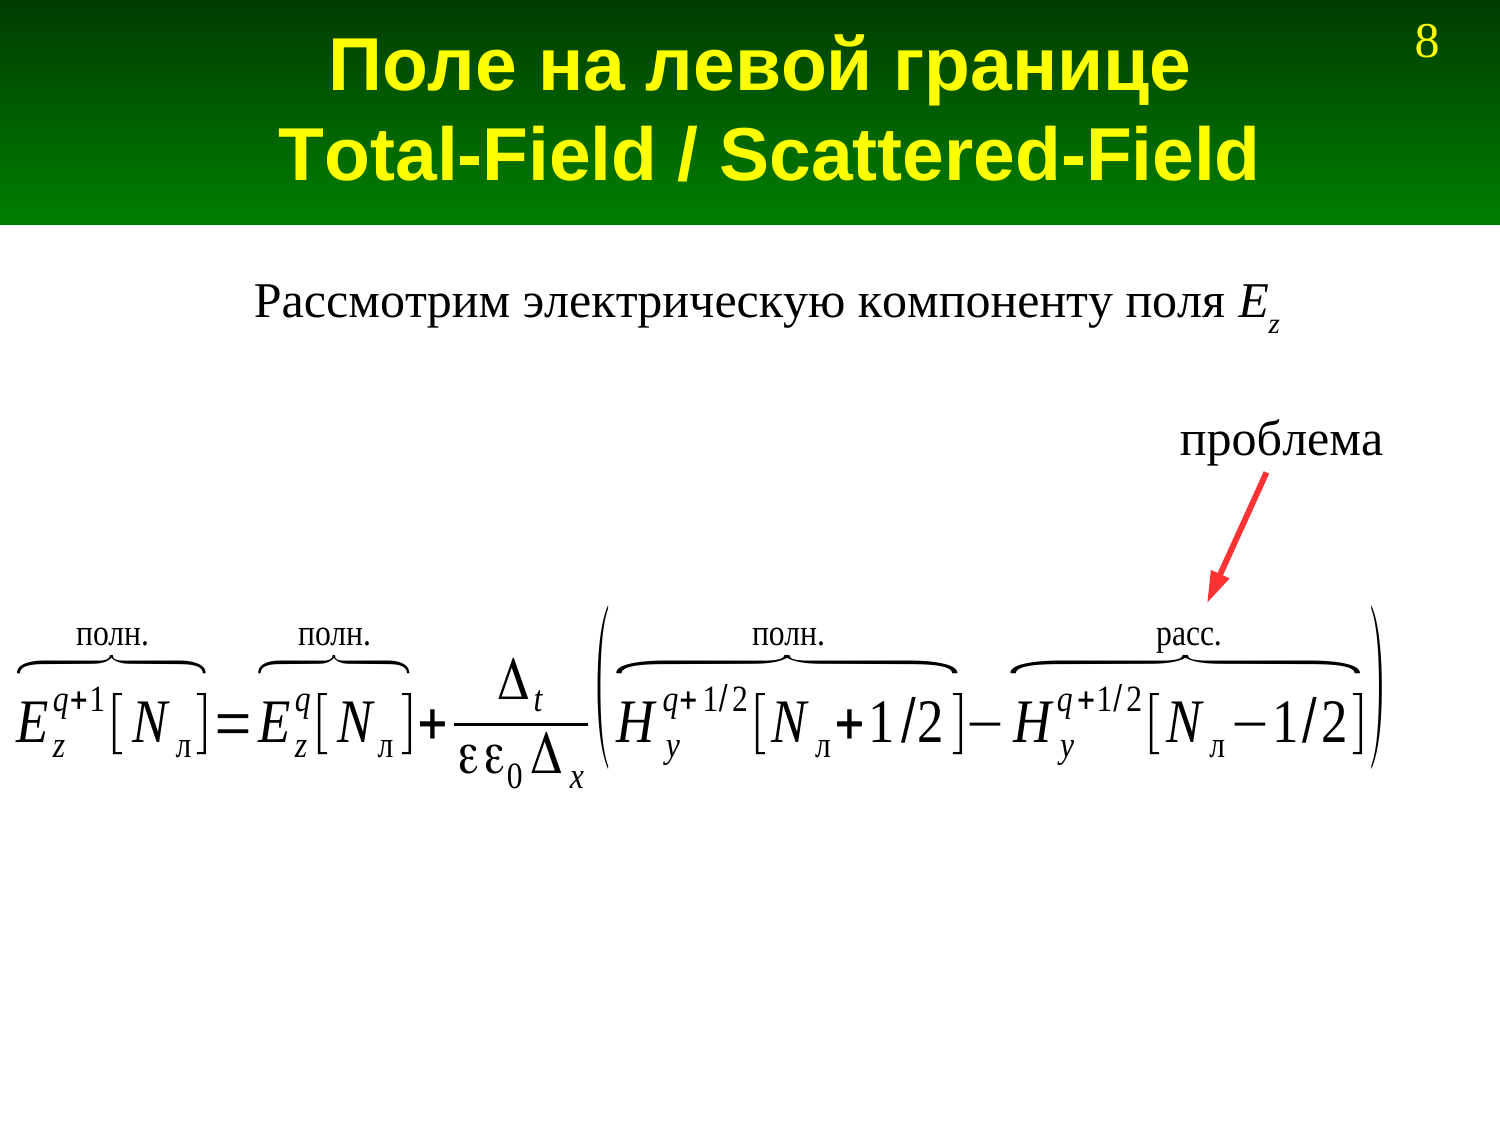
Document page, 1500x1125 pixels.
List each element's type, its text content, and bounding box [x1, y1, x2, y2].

text_box проблема [1165, 397, 1399, 473]
text_box Рассмотрим электрическую компоненту поля Ez [239, 259, 1295, 347]
chart [0, 602, 1400, 798]
title Поле на левой границе Total-Field / Scattered-Field [100, 7, 1441, 204]
